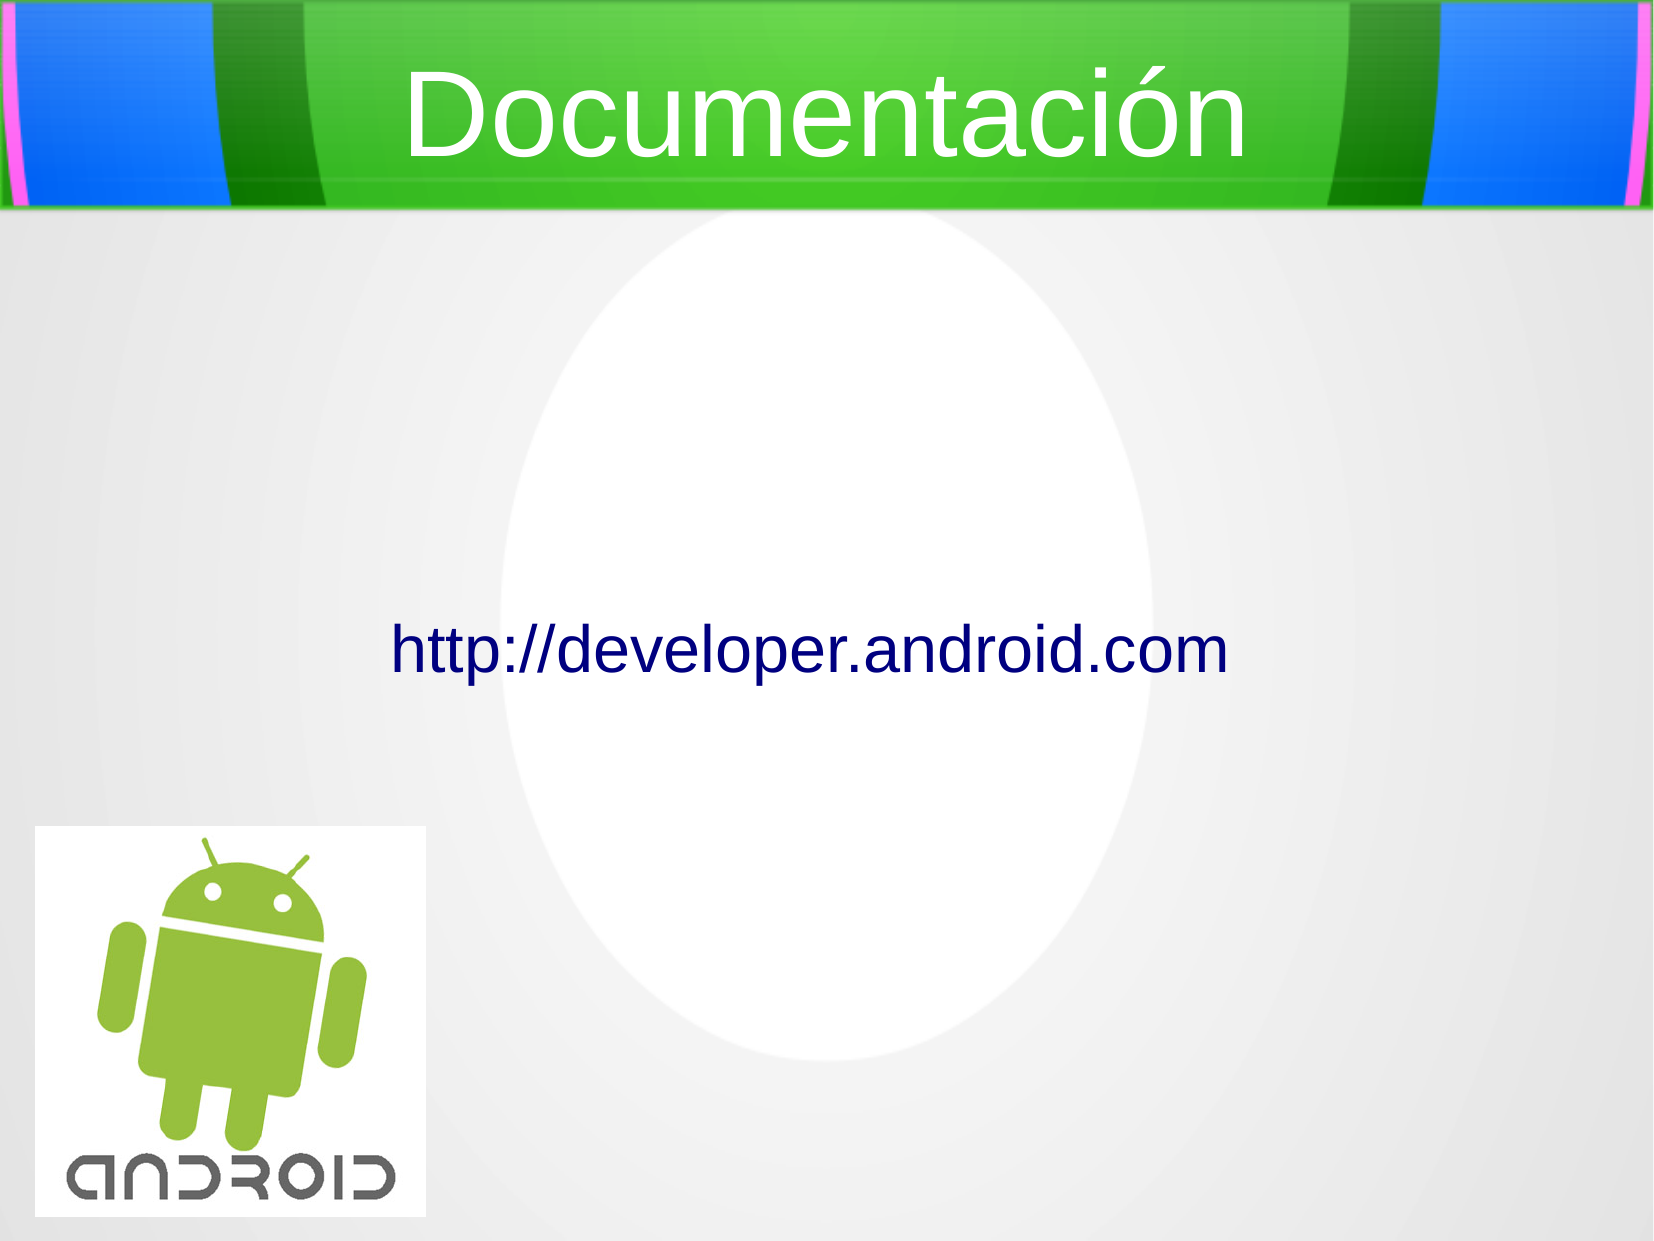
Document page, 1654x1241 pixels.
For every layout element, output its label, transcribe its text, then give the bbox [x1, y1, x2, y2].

title Documentación [82, 45, 1571, 183]
picture [0, 0, 1654, 1241]
subtitle http://developer.android.com [82, 290, 1538, 1010]
